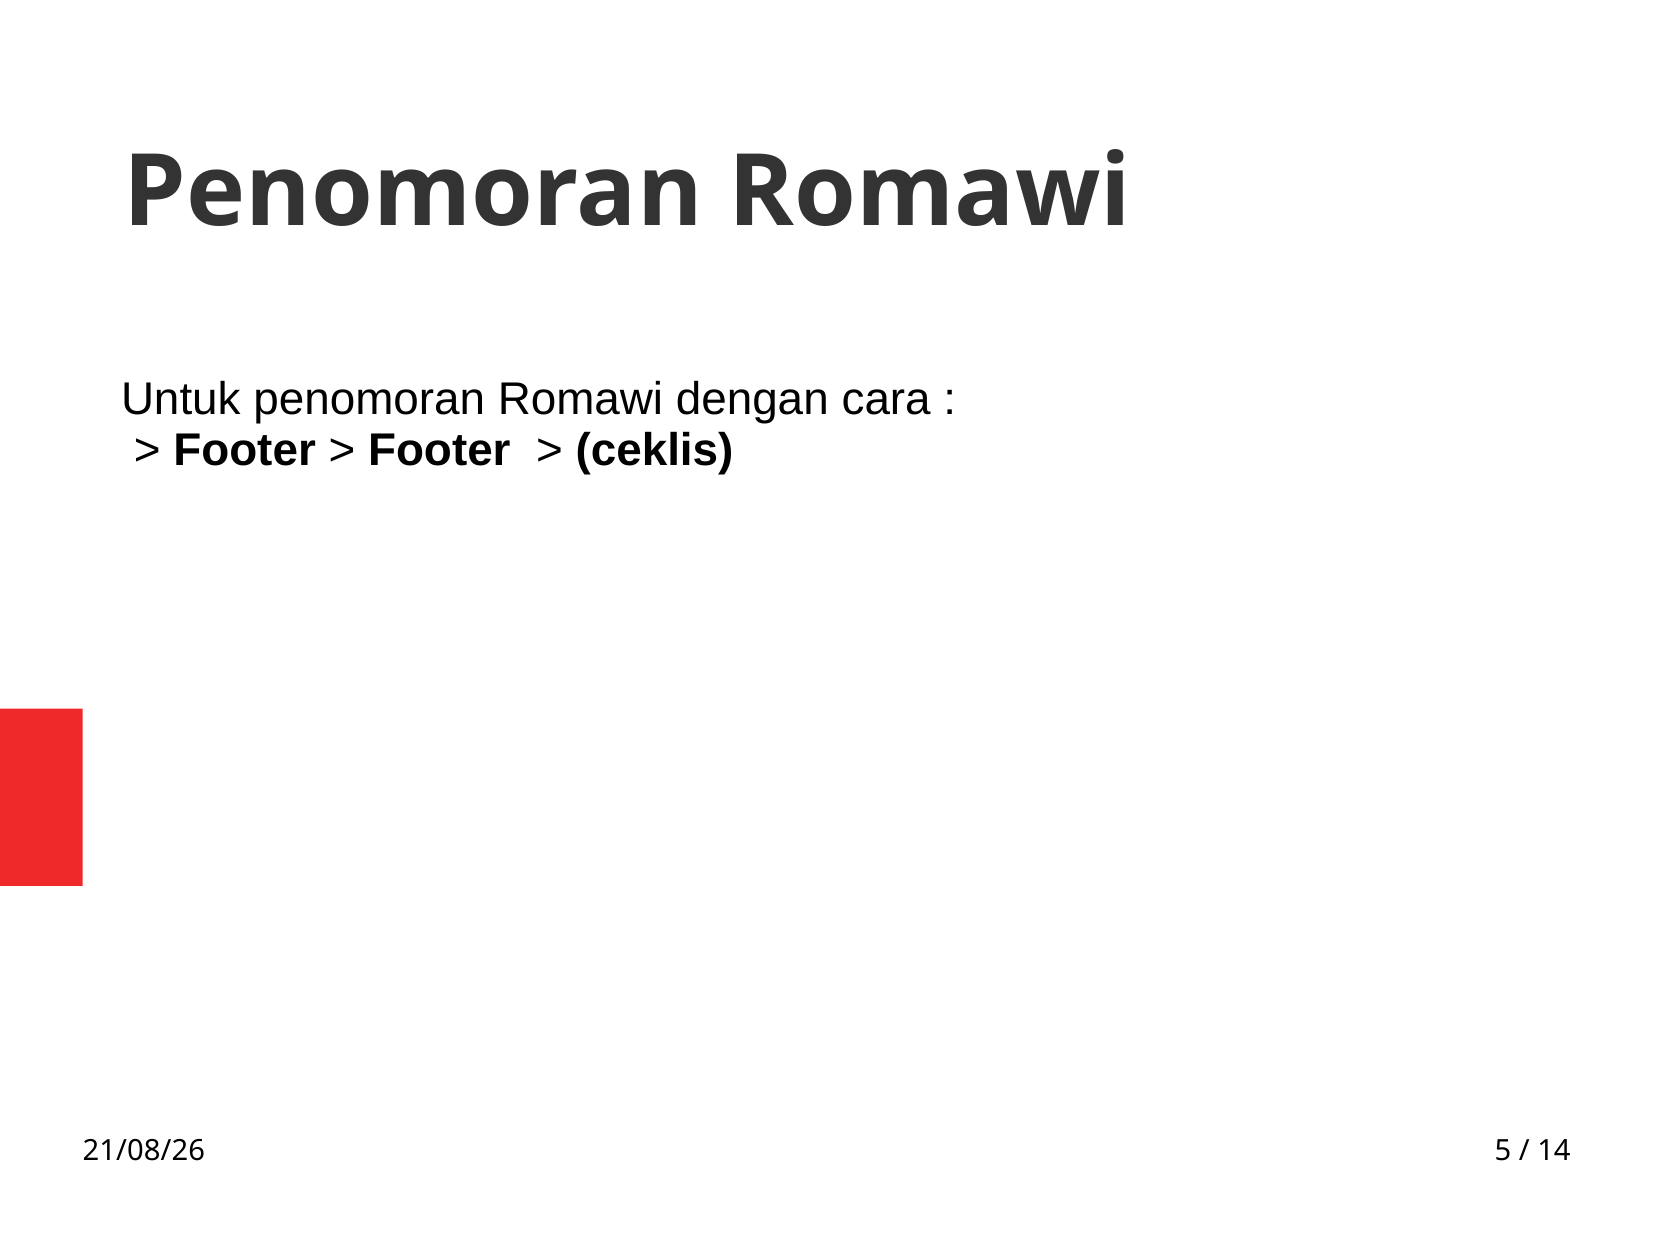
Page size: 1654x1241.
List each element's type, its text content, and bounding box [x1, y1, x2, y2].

text_box Untuk penomoran Romawi dengan cara : > Footer > Footer > (ceklis) [106, 365, 1496, 484]
title Penomoran Romawi [124, 106, 1542, 267]
